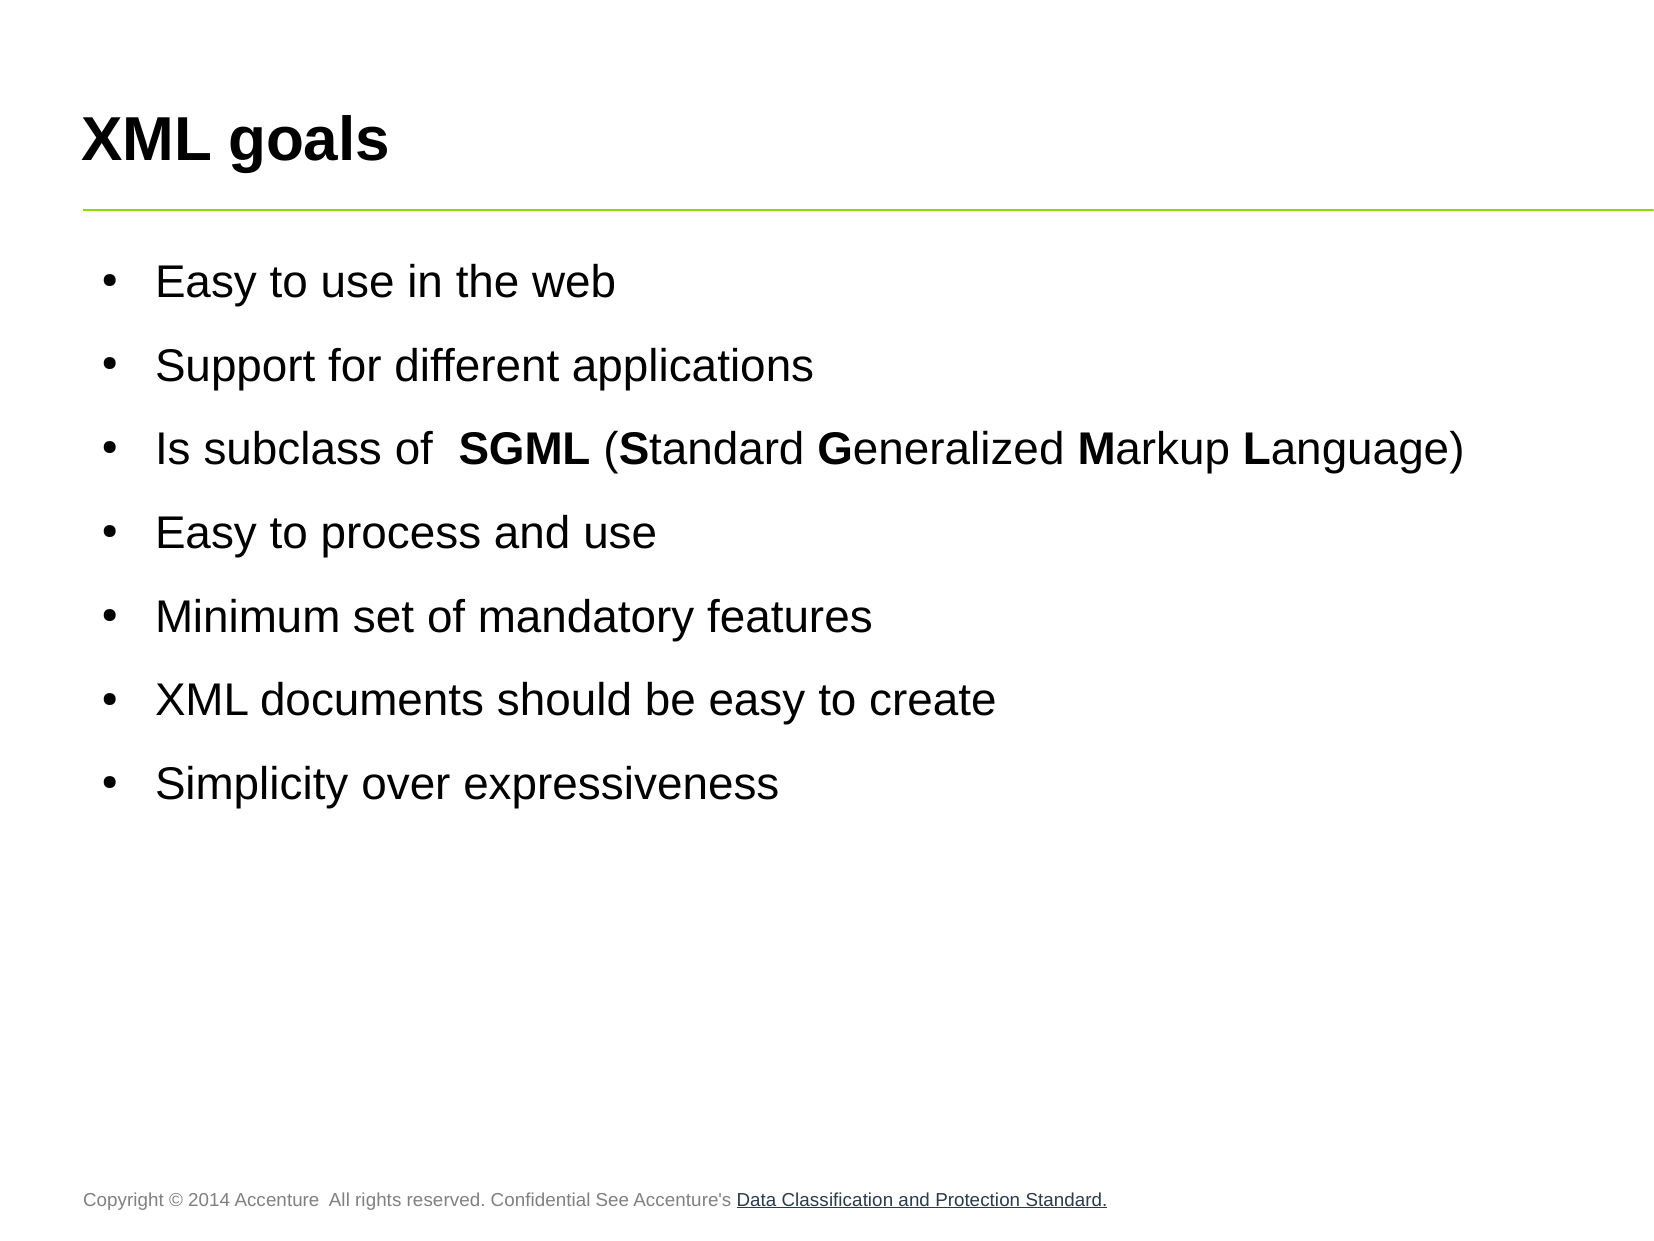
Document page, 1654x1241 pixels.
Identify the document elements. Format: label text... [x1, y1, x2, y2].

list Easy to use in the web Support for different applications Is subclass of SGML (Standard Generalized Markup Language) Easy to process and use Minimum set of mandatory features XML documents should be easy to create Simplicity over expressiveness [84, 255, 1573, 1166]
title XML goals [81, 68, 1654, 211]
